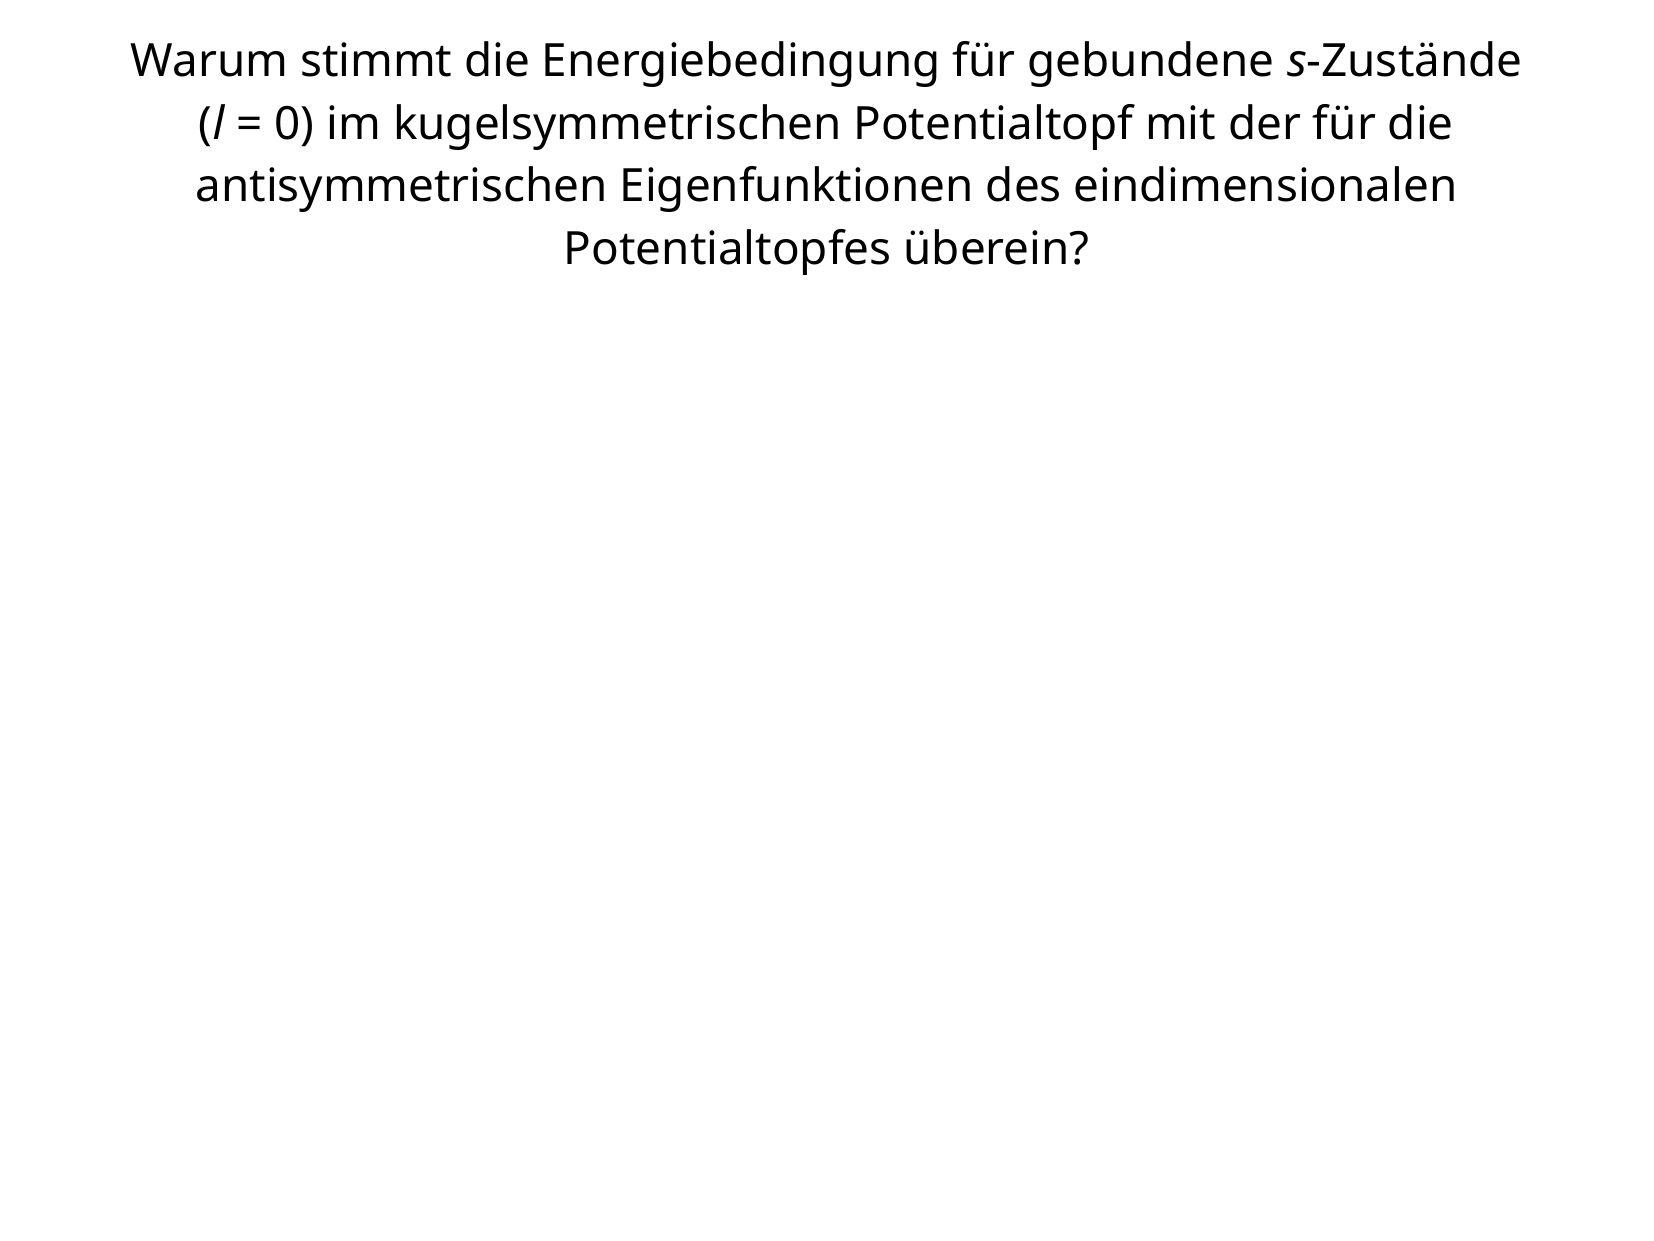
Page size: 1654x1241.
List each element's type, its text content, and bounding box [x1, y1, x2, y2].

title Warum stimmt die Energiebedingung für gebundene s-Zustände (l = 0) im kugelsymmetrischen Potentialtopf mit der für die antisymmetrischen Eigenfunktionen des eindimensionalen Potentialtopfes überein? [82, 49, 1571, 257]
